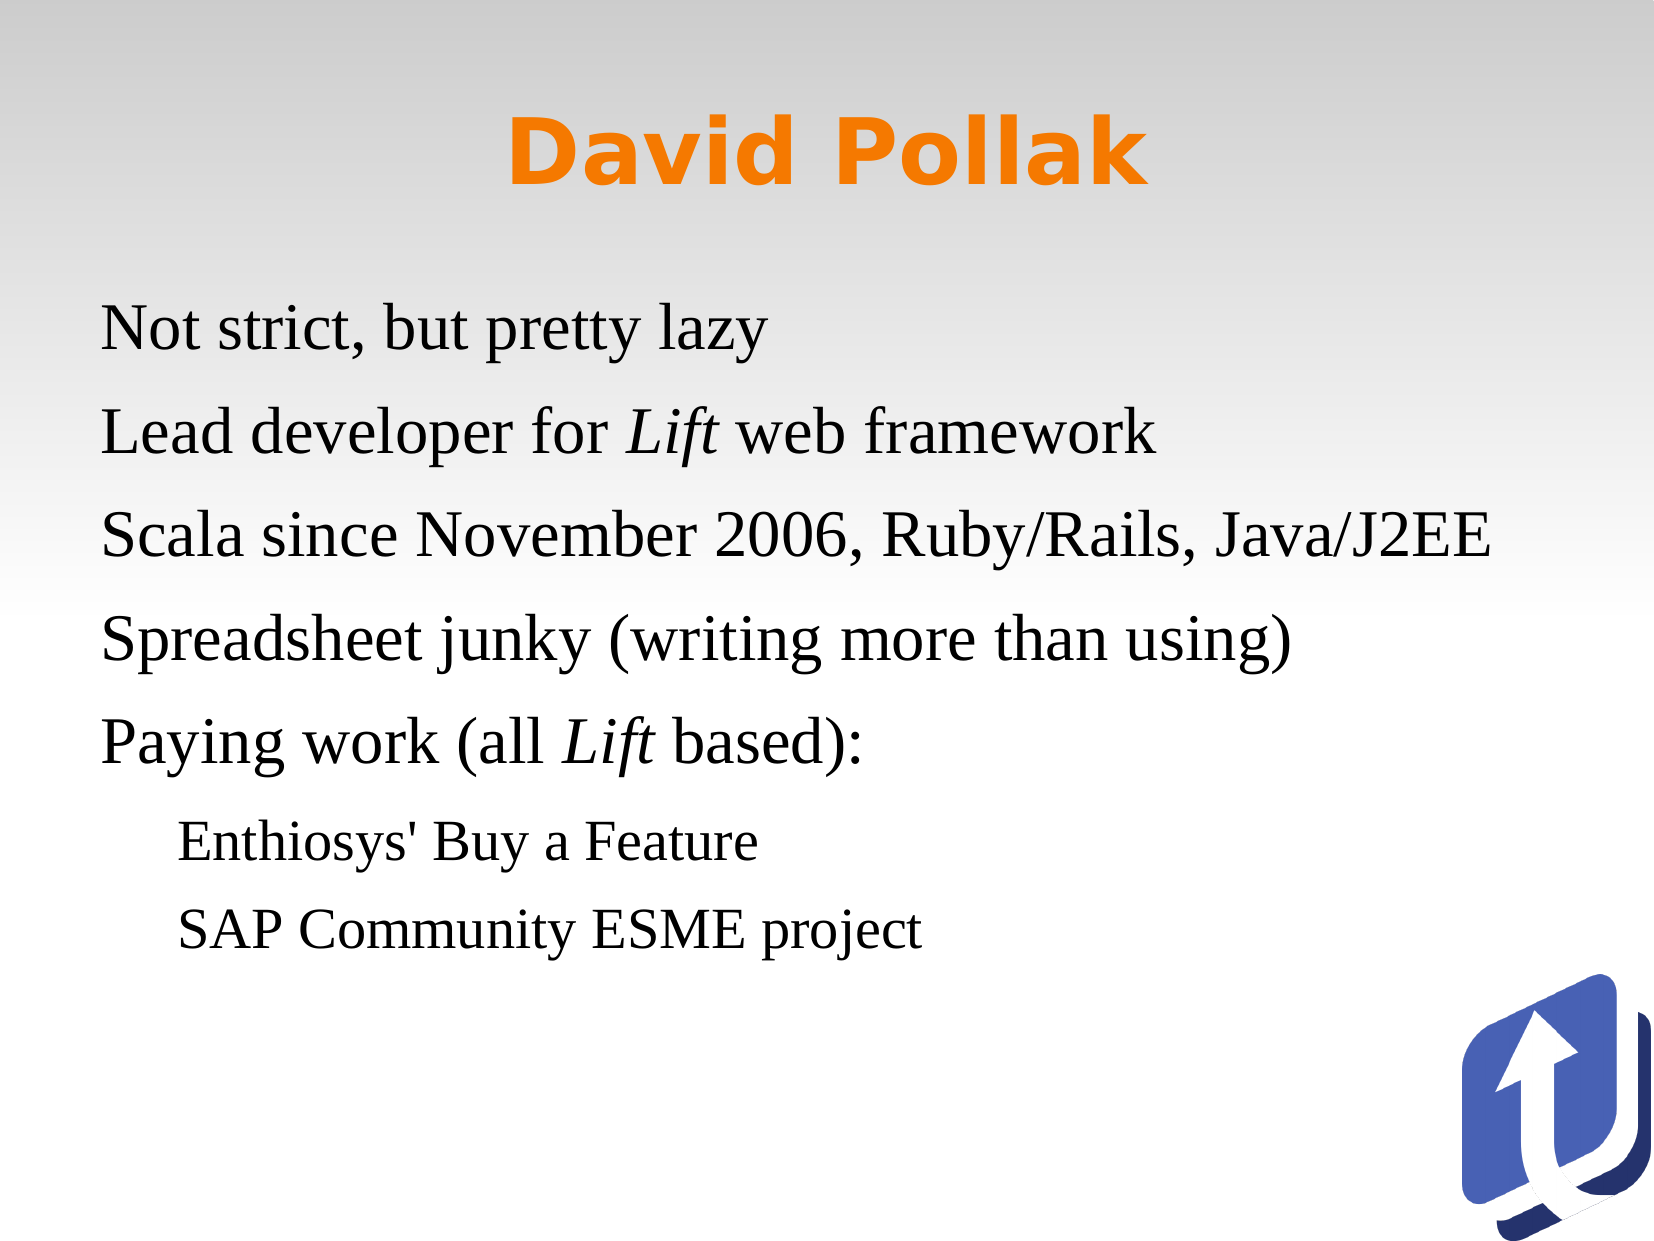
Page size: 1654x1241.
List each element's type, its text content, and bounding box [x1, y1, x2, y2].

title David Pollak [82, 49, 1571, 257]
picture [1462, 974, 1651, 1241]
list Not strict, but pretty lazy Lead developer for Lift web framework Scala since November 2006, Ruby/Rails, Java/J2EE Spreadsheet junky (writing more than using) Paying work (all Lift based): Enthiosys' Buy a Feature SAP Community ESME project [82, 290, 1571, 1094]
